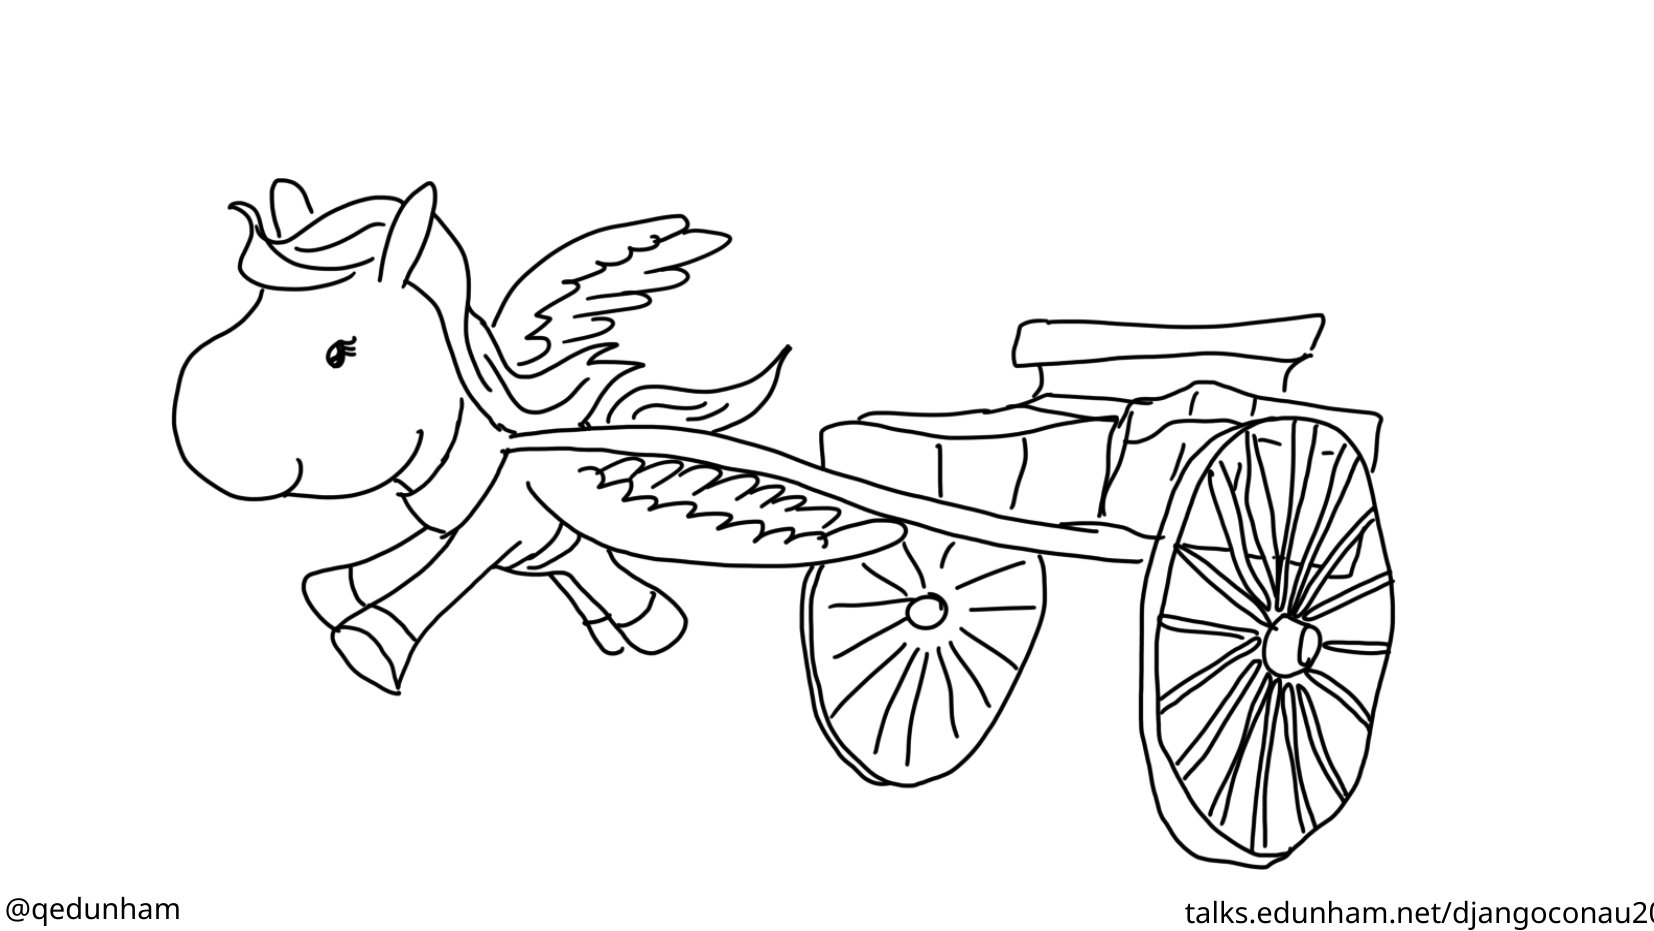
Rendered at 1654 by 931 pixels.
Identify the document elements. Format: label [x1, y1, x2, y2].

picture [171, 178, 1396, 871]
